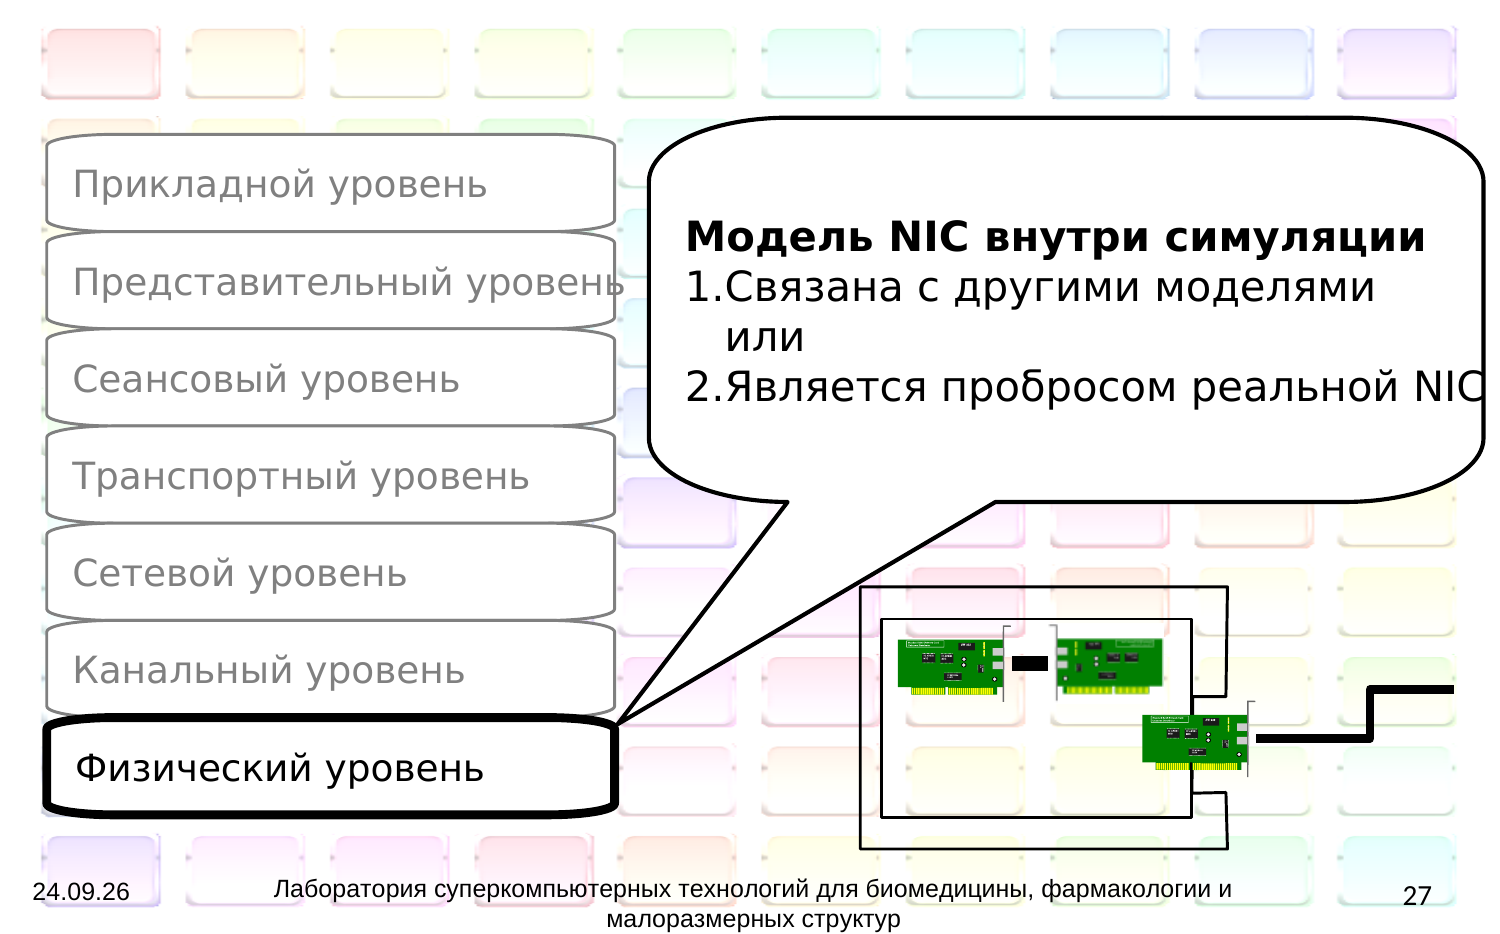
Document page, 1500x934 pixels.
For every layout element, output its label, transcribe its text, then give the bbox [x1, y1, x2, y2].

text_box <номер> [1387, 868, 1473, 918]
text_box Модель NIC внутри симуляции Связана с другими моделями или Является пробросом реальной NIC [617, 117, 1484, 725]
text_box Лаборатория суперкомпьютерных технологий для биомедицины, фармакологии и малоразмерных структур [171, 864, 1338, 915]
text_box Канальный уровень [46, 620, 615, 718]
picture [0, 0, 1500, 934]
text_box Физический уровень [46, 717, 615, 815]
text_box Представительный уровень [46, 231, 615, 329]
text_box Транспортный уровень [46, 425, 615, 523]
text_box Прикладной уровень [46, 134, 615, 232]
text_box Сетевой уровень [46, 523, 615, 620]
text_box 11.03.12 [17, 868, 184, 918]
text_box Сеансовый уровень [46, 328, 615, 426]
